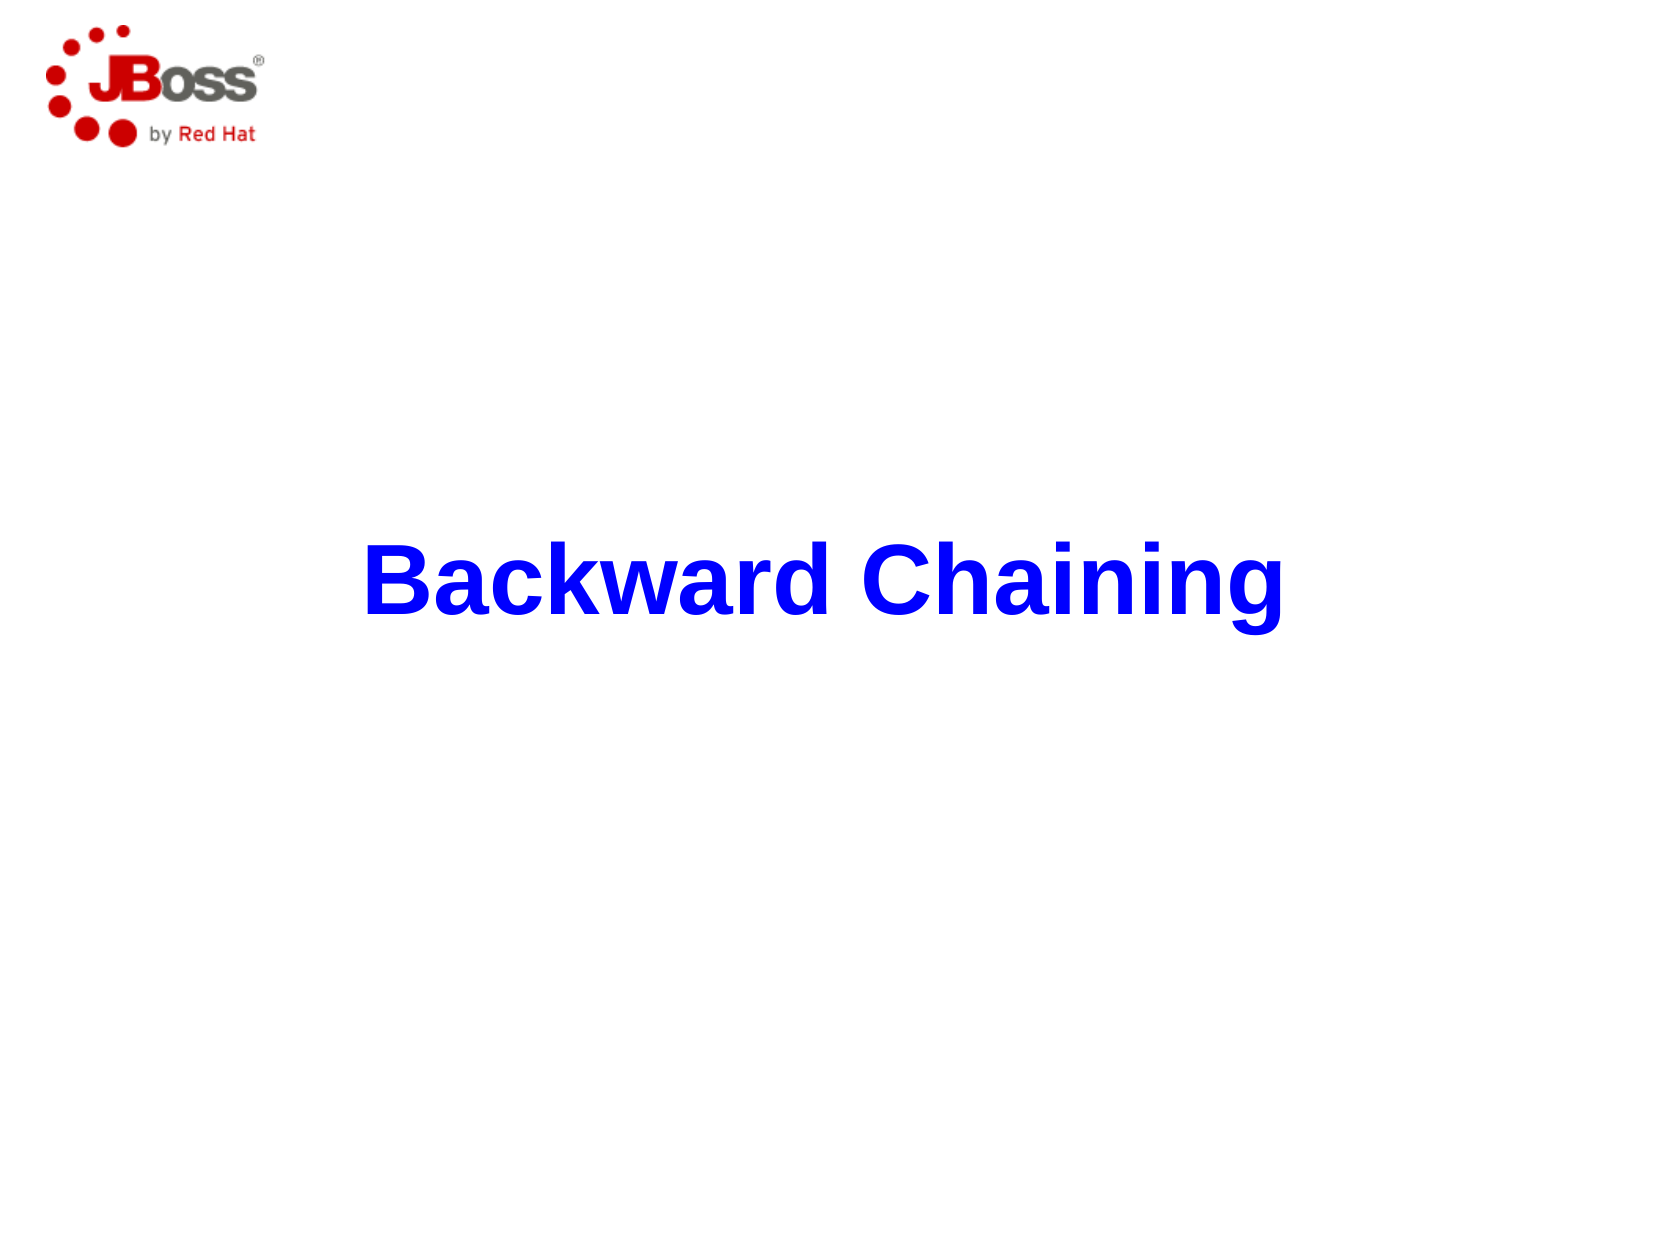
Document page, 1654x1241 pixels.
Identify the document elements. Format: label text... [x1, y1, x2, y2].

subtitle Backward Chaining [75, 37, 1576, 1125]
picture [46, 25, 266, 149]
